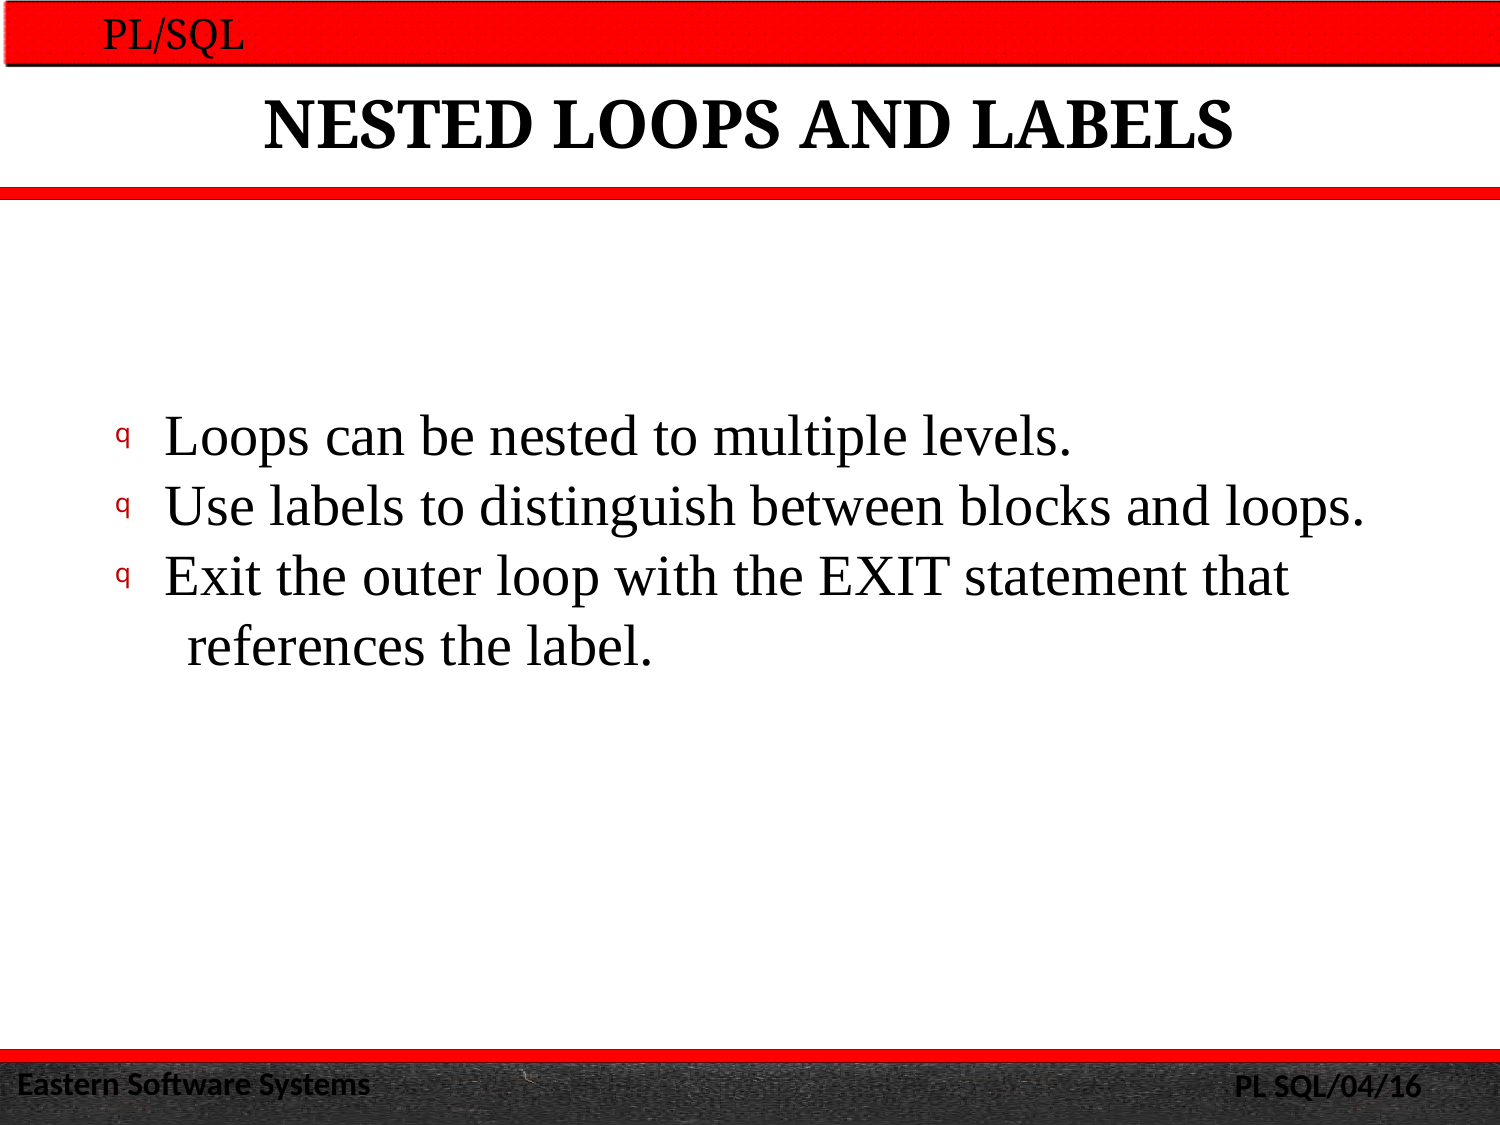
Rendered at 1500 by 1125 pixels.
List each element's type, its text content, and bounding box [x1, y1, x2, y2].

text_box Eastern Software Systems [2, 1054, 394, 1110]
text_box NESTED LOOPS AND LABELS [0, 74, 1500, 170]
picture [0, 1049, 1500, 1125]
text_box Loops can be nested to multiple levels. Use labels to distinguish between blocks and loops. Exit the outer loop with the EXIT statement that references the label. [99, 389, 1425, 685]
text_box PL SQL/04/16 [379, 1056, 1500, 1125]
picture [0, 187, 1500, 200]
text_box PL/SQL [87, 0, 288, 65]
picture [0, 0, 1500, 69]
